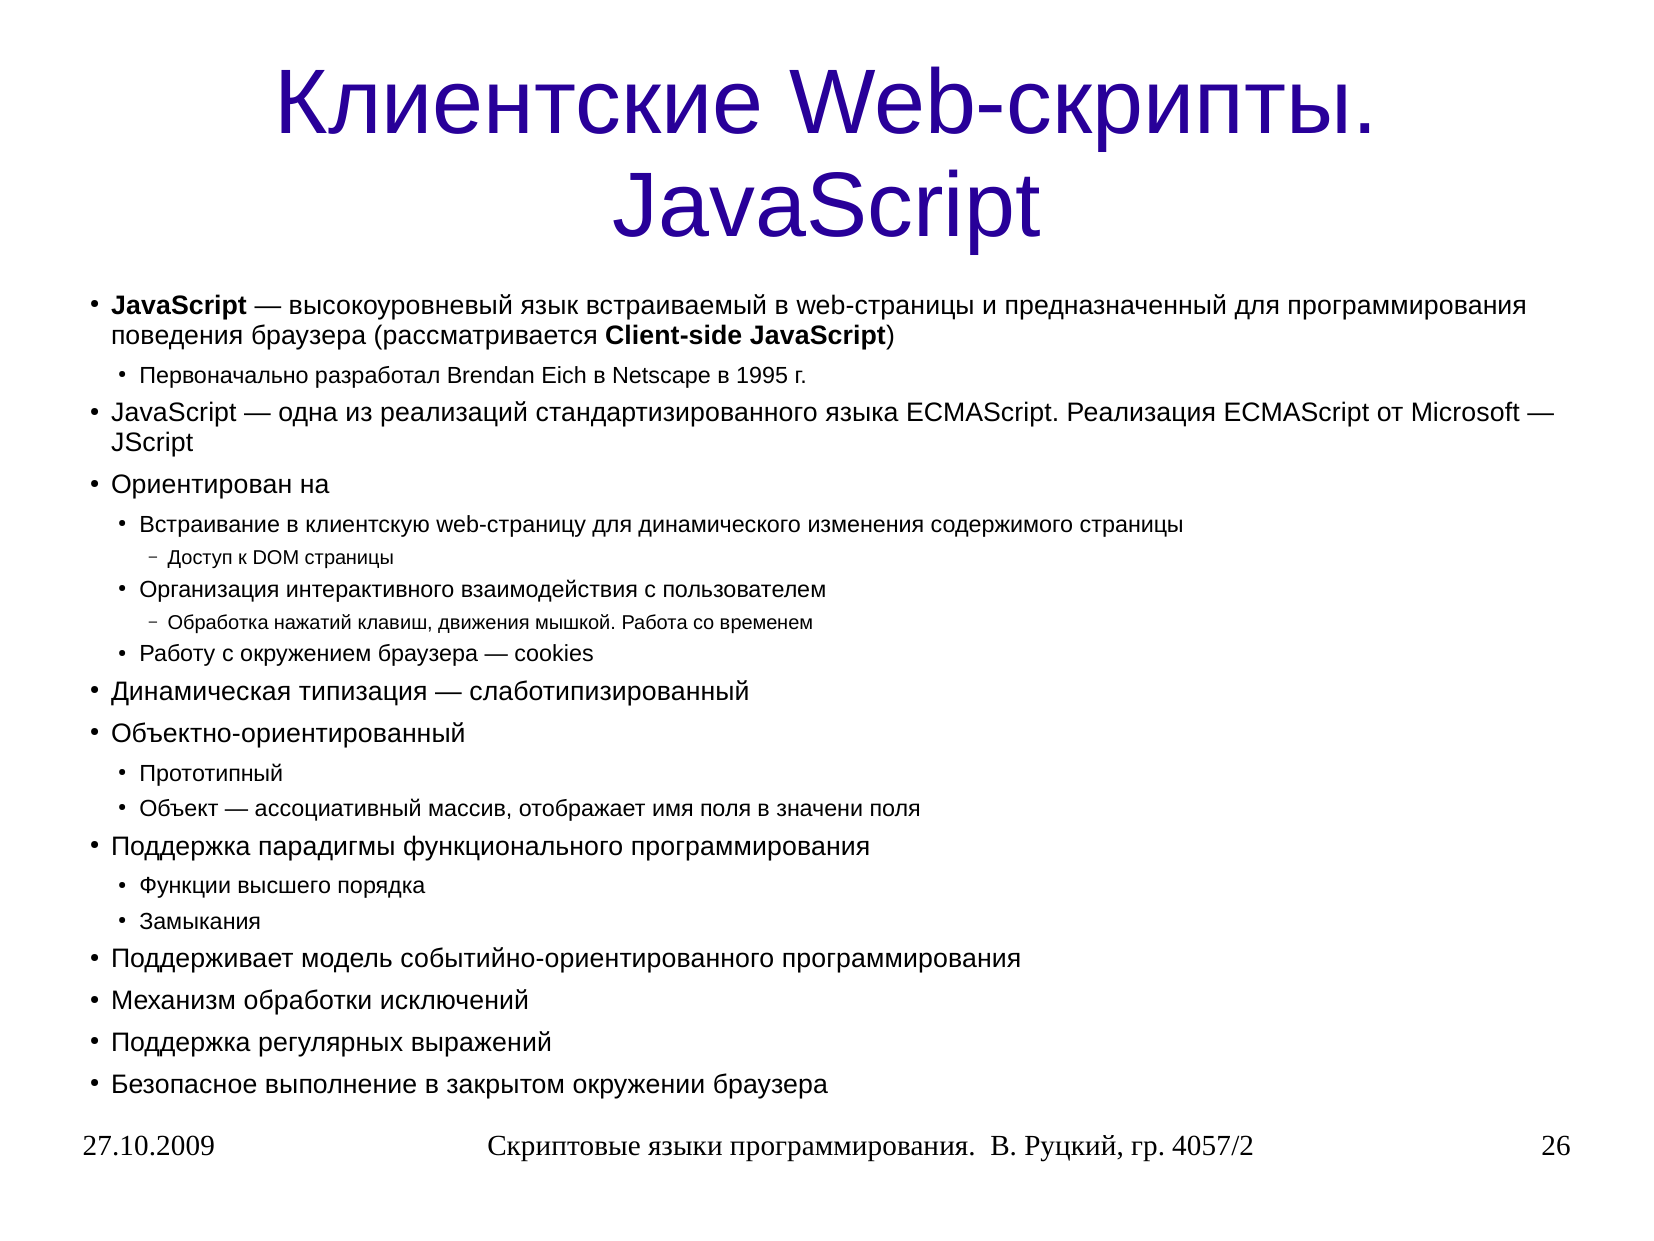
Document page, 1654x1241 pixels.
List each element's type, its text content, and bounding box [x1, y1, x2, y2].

title Клиентские Web-скрипты. JavaScript [82, 49, 1571, 257]
list JavaScript — высокоуровневый язык встраиваемый в web-страницы и предназначенный для программирования поведения браузера (рассматривается Client-side JavaScript) Первоначально разработал Brendan Eich в Netscape в 1995 г. JavaScript — одна из реализаций стандартизированного языка ECMAScript. Реализация ECMAScript от Microsoft — JScript Ориентирован на Встраивание в клиентскую web-страницу для динамического изменения содержимого страницы Доступ к DOM страницы Организация интерактивного взаимодействия с пользователем Обработка нажатий клавиш, движения мышкой. Работа со временем Работу с окружением браузера — cookies Динамическая типизация — слаботипизированный Объектно-ориентированный Прототипный Объект — ассоциативный массив, отображает имя поля в значени поля Поддержка парадигмы функционального программирования Функции высшего порядка Замыкания Поддерживает модель событийно-ориентированного программирования Механизм обработки исключений Поддержка регулярных выражений Безопасное выполнение в закрытом окружении браузера [82, 290, 1571, 1109]
